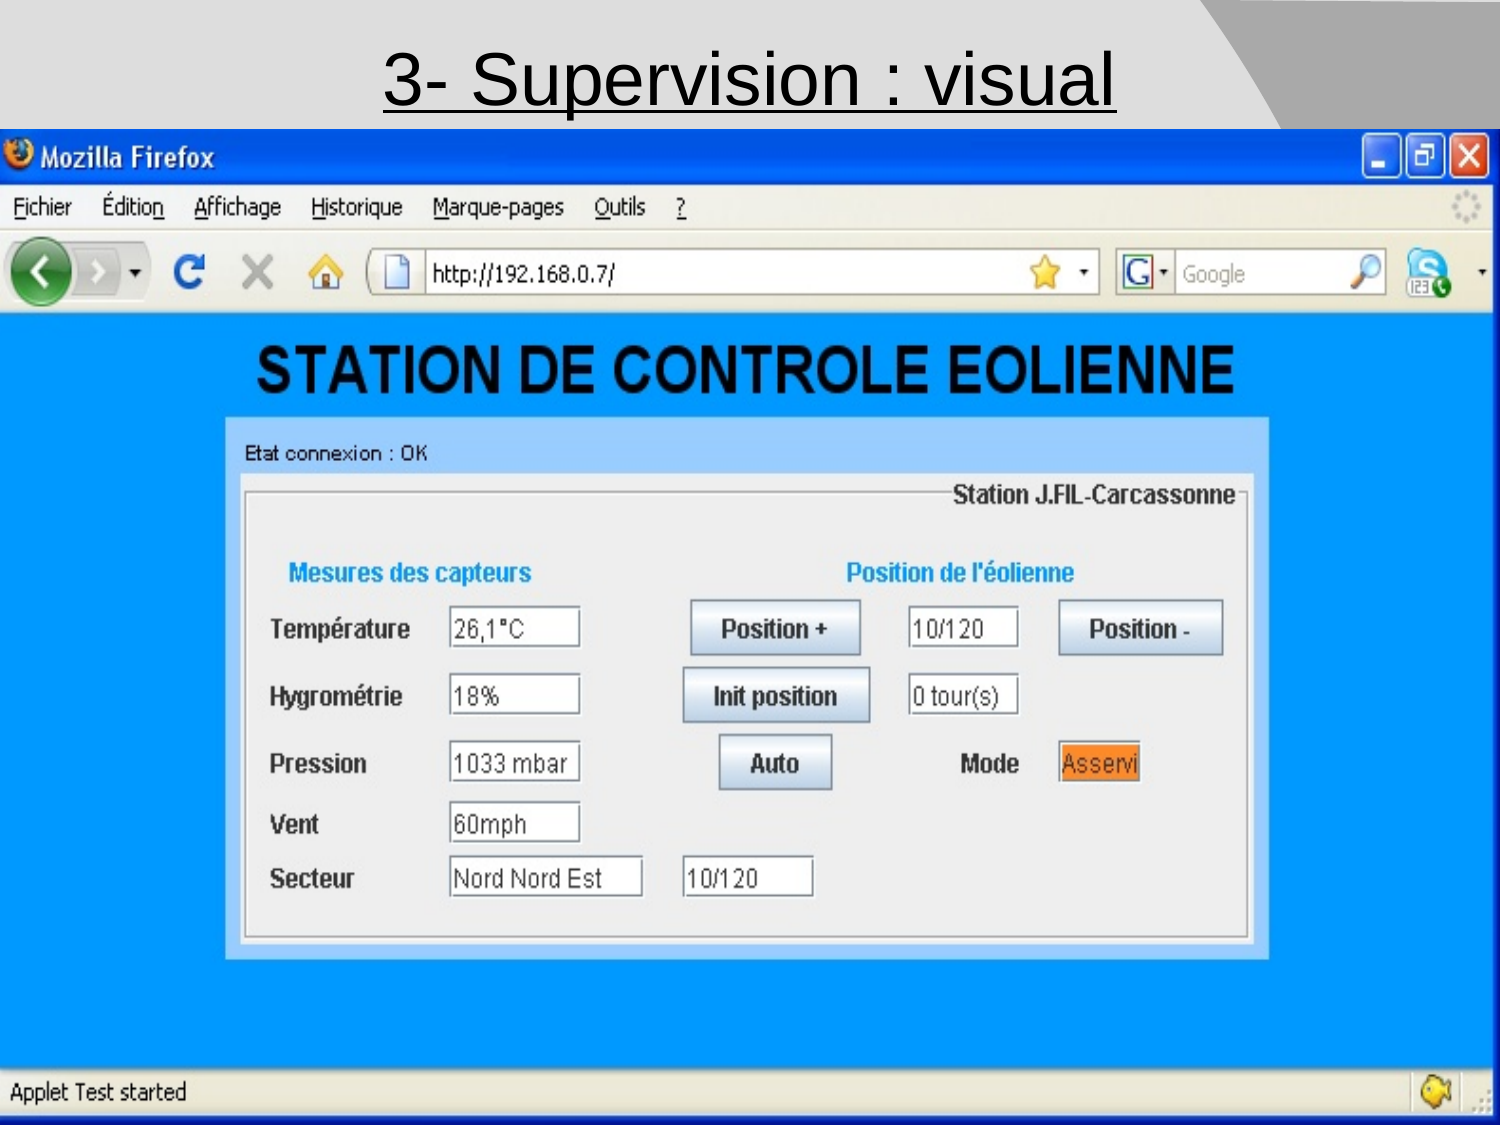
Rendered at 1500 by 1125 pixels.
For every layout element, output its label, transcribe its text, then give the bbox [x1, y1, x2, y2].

picture [0, 129, 1500, 1125]
text_box 3- Supervision : visual [0, 0, 1500, 129]
